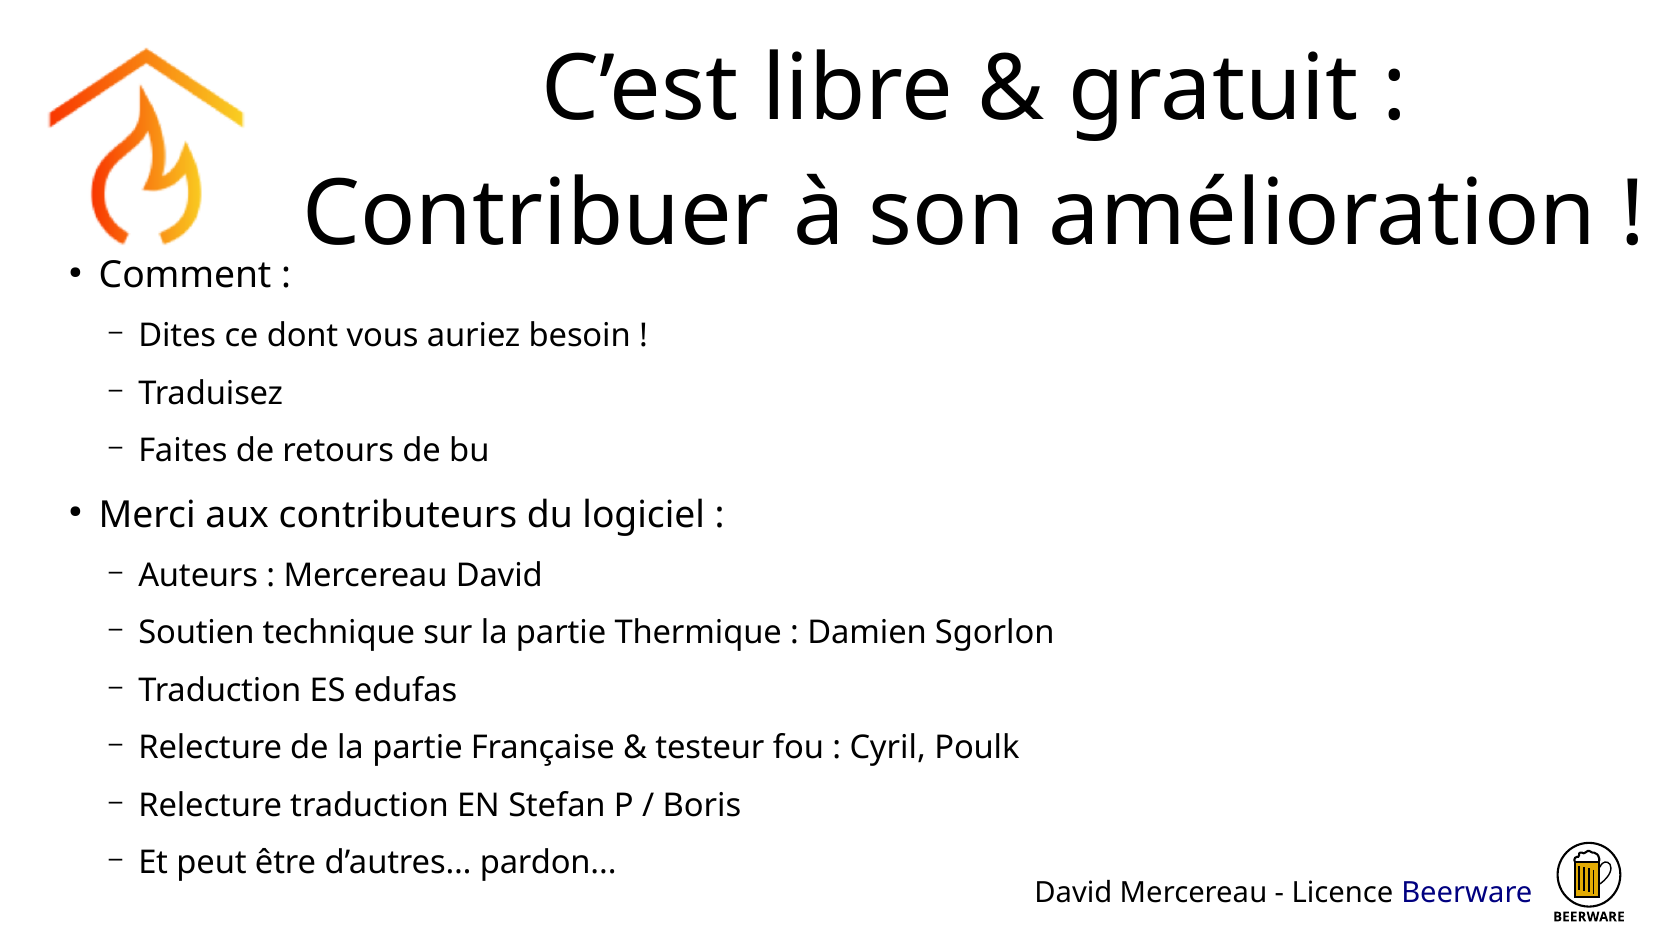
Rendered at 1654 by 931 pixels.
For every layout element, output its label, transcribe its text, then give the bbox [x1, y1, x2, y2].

list Comment : Dites ce dont vous auriez besoin ! Traduisez Faites de retours de bu Merci aux contributeurs du logiciel : Auteurs : Mercereau David Soutien technique sur la partie Thermique : Damien Sgorlon Traduction ES edufas Relecture de la partie Française & testeur fou : Cyril, Poulk Relecture traduction EN Stefan P / Boris Et peut être d’autres… pardon... [59, 248, 1583, 886]
title C’est libre & gratuit : Contribuer à son amélioration ! [271, 9, 1654, 285]
picture [47, 47, 246, 246]
